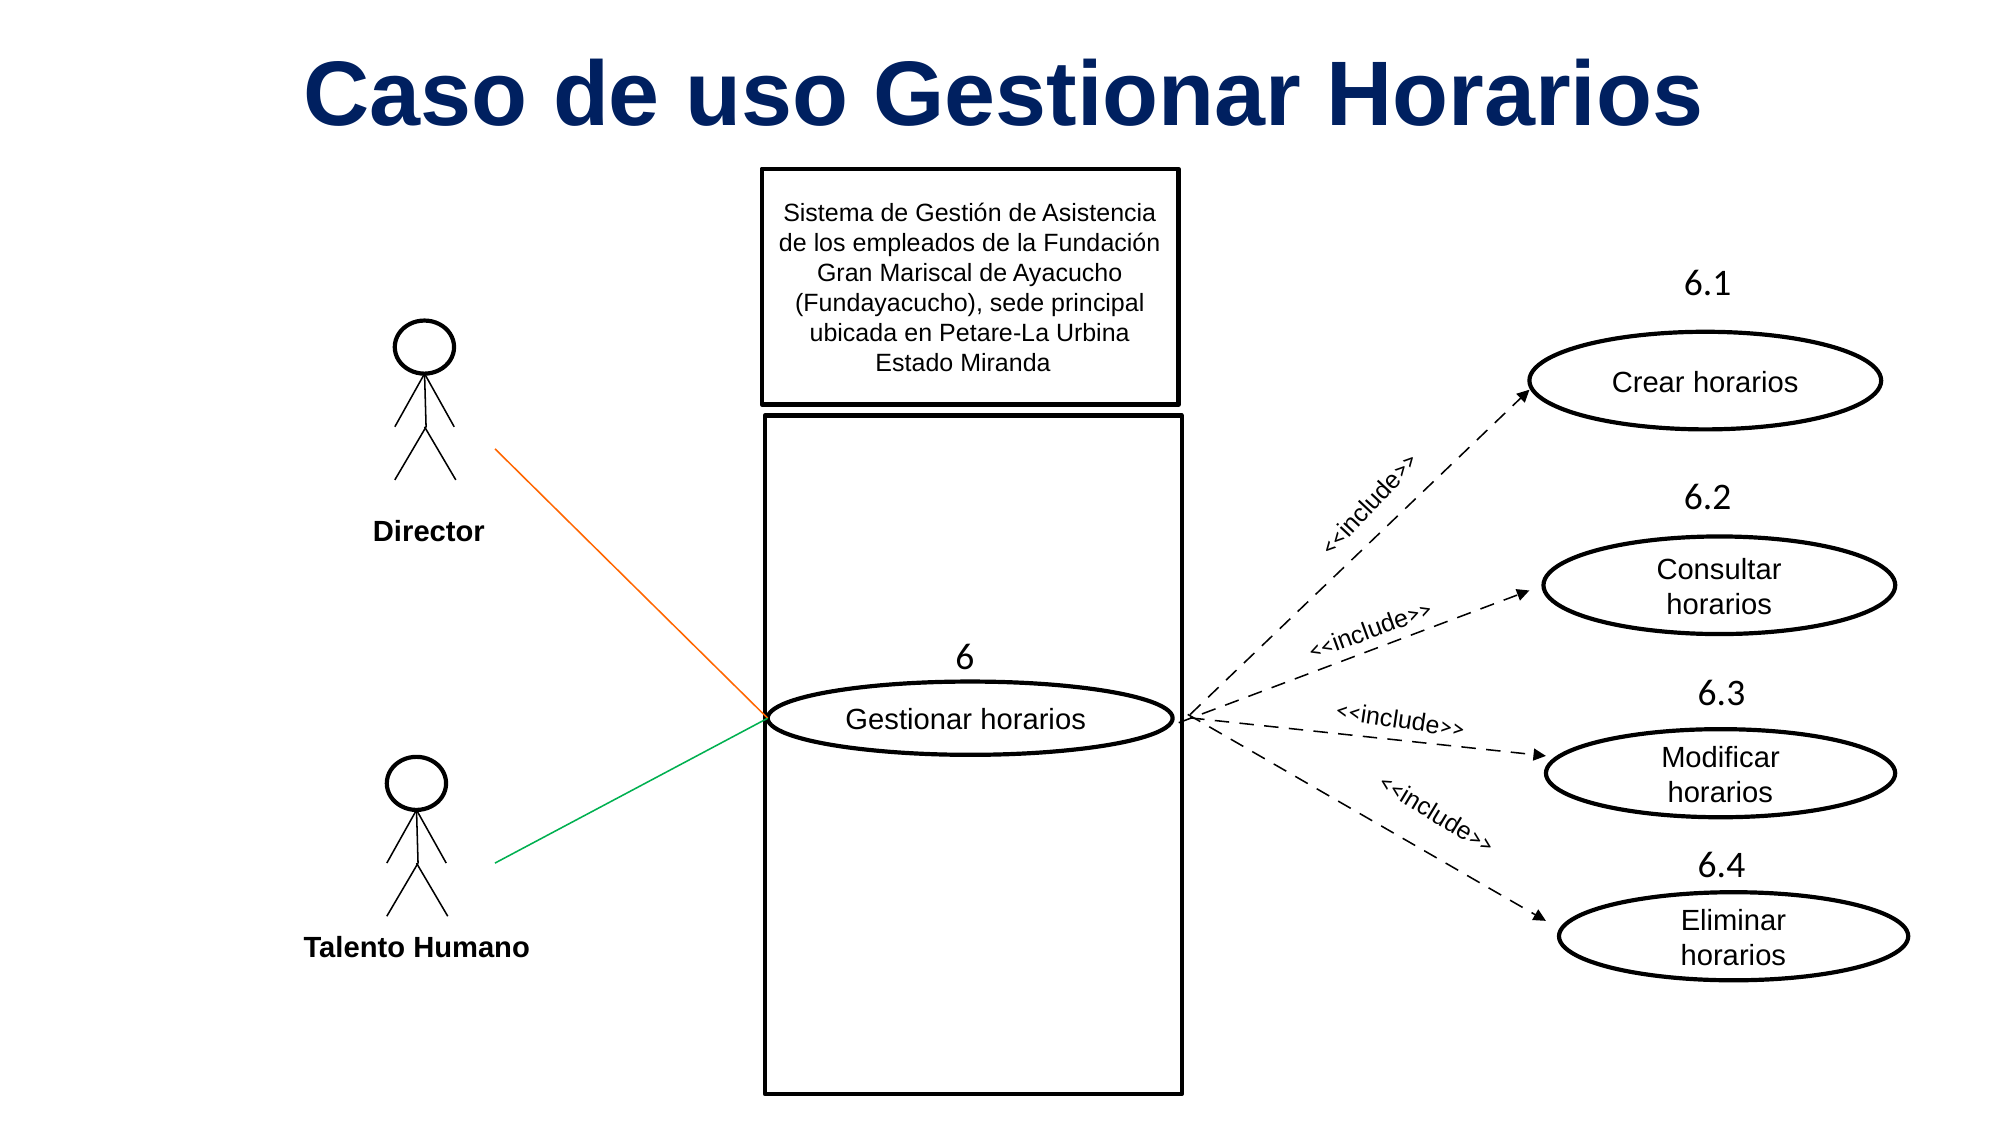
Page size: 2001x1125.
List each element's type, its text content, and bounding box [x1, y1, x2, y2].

text_box 6.1 [1669, 250, 1782, 311]
text_box Modificar horarios [1545, 729, 1896, 818]
text_box Caso de uso Gestionar Horarios [288, 38, 1751, 154]
text_box <<include>> [1318, 684, 1524, 759]
text_box 6.2 [1669, 464, 1782, 525]
text_box Sistema de Gestión de Asistencia de los empleados de la Fundación Gran Mariscal de Ayacucho (Fundayacucho), sede principal ubicada en Petare-La Urbina Estado Miranda [761, 168, 1179, 405]
text_box 6 [940, 624, 1013, 730]
text_box [386, 756, 447, 810]
text_box [394, 320, 455, 374]
text_box Talento Humano [288, 920, 652, 971]
text_box 6.4 [1682, 832, 1796, 893]
text_box Eliminar horarios [1558, 892, 1909, 981]
text_box <<include>> [1357, 752, 1553, 895]
text_box Director [358, 505, 538, 555]
text_box [764, 415, 1182, 1095]
text_box <<include>> [1297, 401, 1471, 582]
text_box Crear horarios [1529, 331, 1882, 430]
text_box Consultar horarios [1543, 536, 1896, 635]
text_box <<include>> [1287, 566, 1491, 685]
text_box Gestionar horarios [767, 681, 1173, 755]
text_box 6.3 [1682, 660, 1796, 721]
